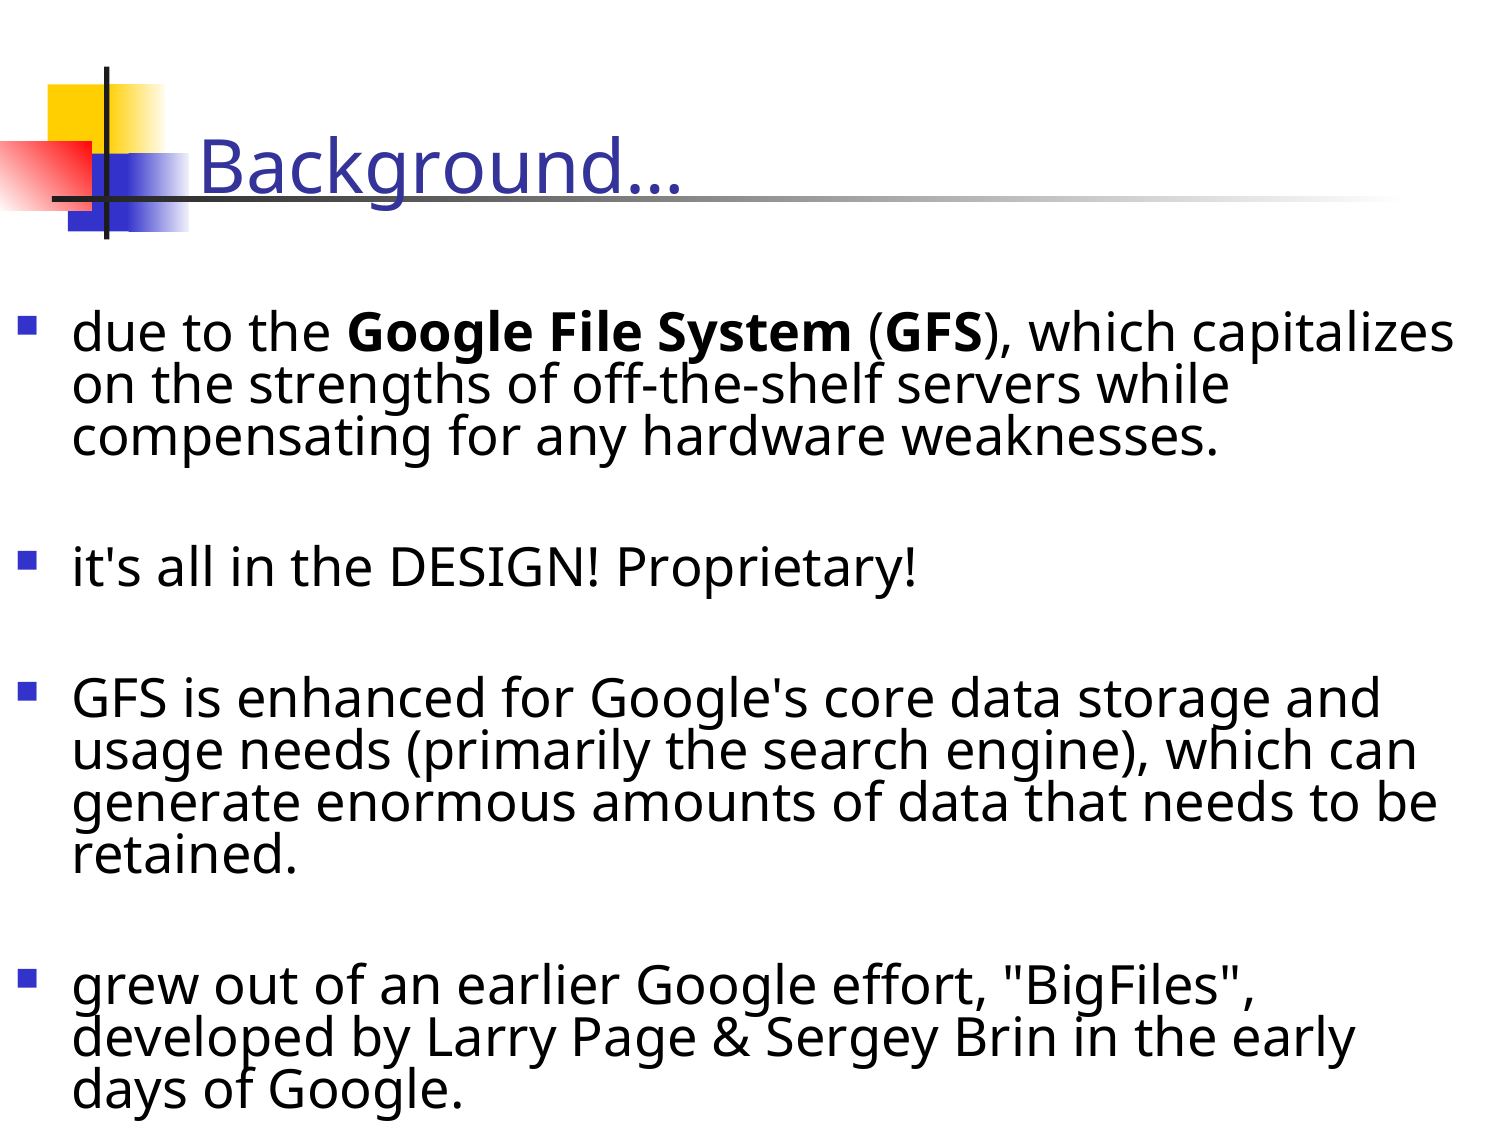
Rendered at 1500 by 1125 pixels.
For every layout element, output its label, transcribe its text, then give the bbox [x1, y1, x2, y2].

text_box due to the Google File System (GFS), which capitalizes on the strengths of off-the-shelf servers while compensating for any hardware weaknesses. it's all in the DESIGN! Proprietary! GFS is enhanced for Google's core data storage and usage needs (primarily the search engine), which can generate enormous amounts of data that needs to be retained. grew out of an earlier Google effort, "BigFiles", developed by Larry Page & Sergey Brin in the early days of Google. [0, 302, 1500, 1024]
text_box Background… [183, 78, 1462, 216]
